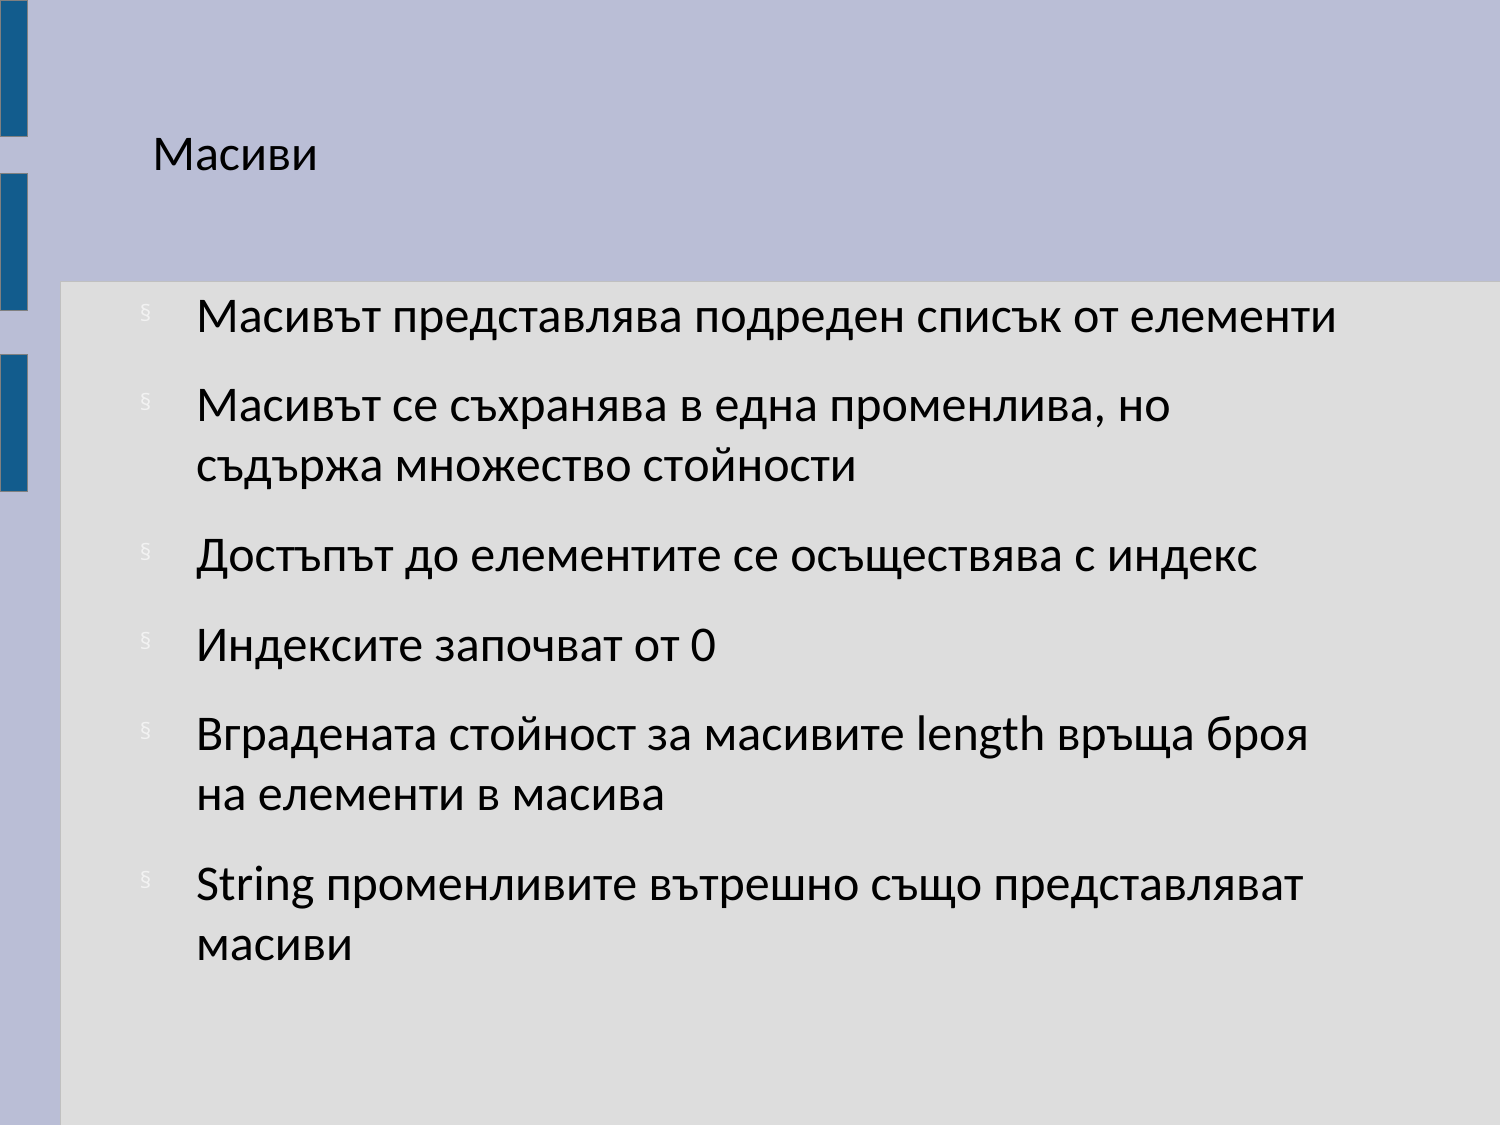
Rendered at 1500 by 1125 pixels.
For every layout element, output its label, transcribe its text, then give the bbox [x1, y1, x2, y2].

list Масивът представлява подреден списък от елементи Масивът се съхранява в една променлива, но съдържа множество стойности Достъпът до елементите се осъществява с индекс Индексите започват от 0 Вградената стойност за масивите length връща броя на елементи в масива String променливите вътрешно също представляват масиви [125, 275, 1375, 1018]
title Масиви [137, 112, 1488, 300]
